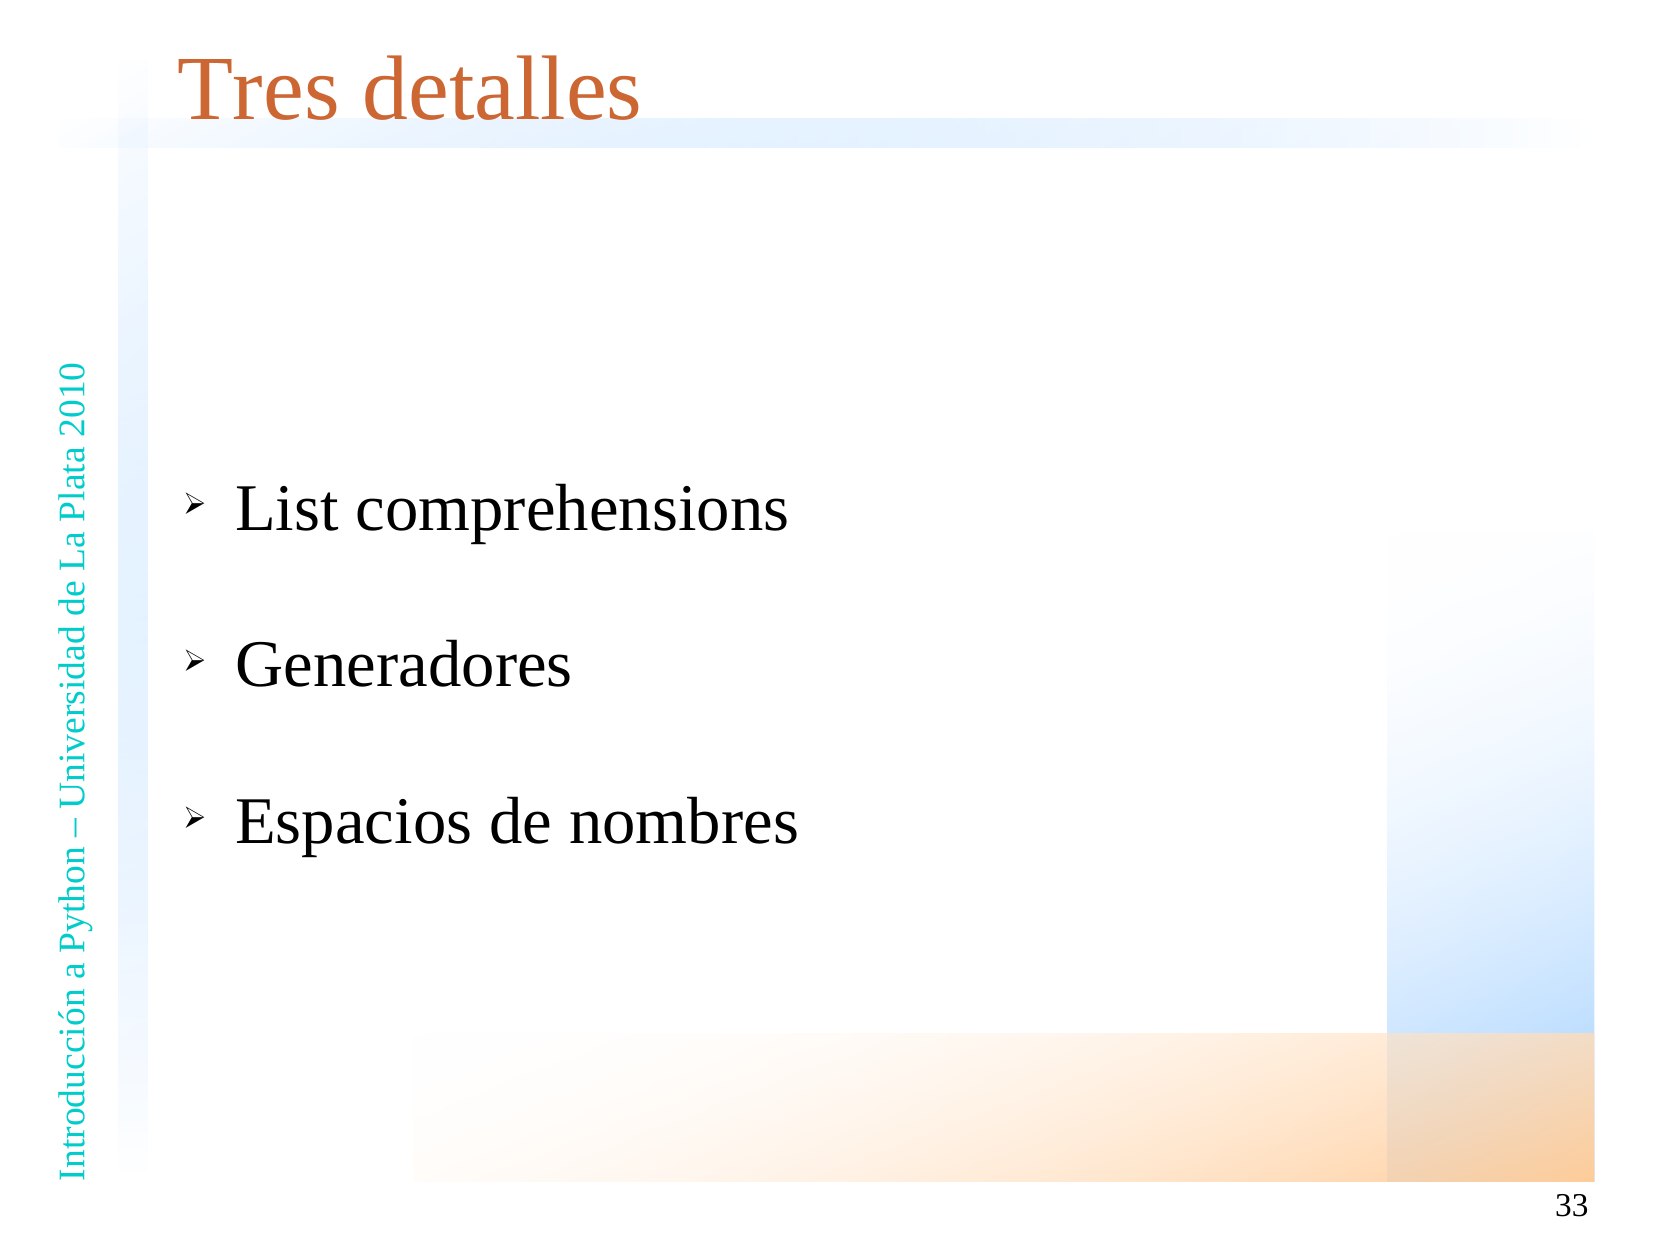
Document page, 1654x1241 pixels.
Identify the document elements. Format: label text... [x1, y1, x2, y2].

subtitle List comprehensions Generadores Espacios de nombres [147, 147, 1595, 1182]
title Tres detalles [177, 29, 1595, 147]
